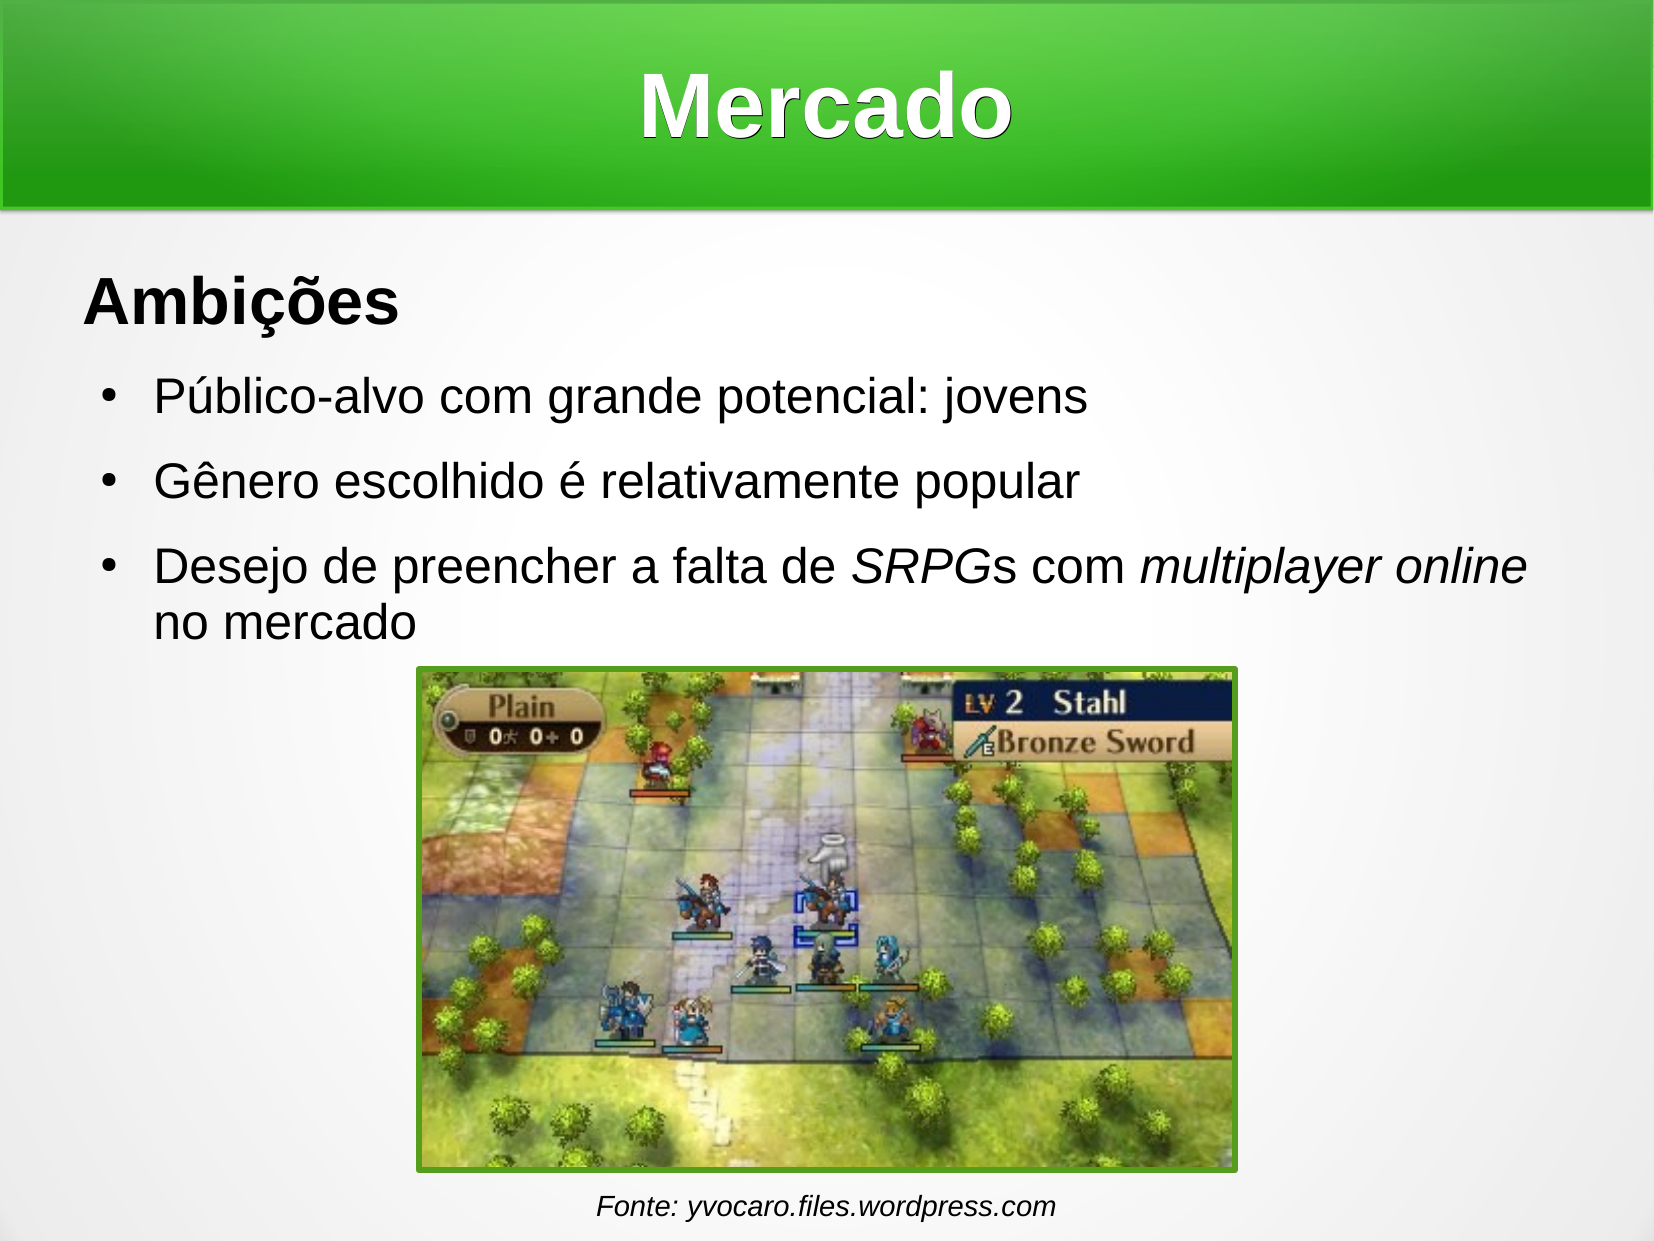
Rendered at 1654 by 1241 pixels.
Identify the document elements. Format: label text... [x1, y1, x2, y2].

list Ambições Público-alvo com grande potencial: jovens Gênero escolhido é relativamente popular Desejo de preencher a falta de SRPGs com multiplayer online no mercado [82, 263, 1571, 1141]
text_box Fonte: yvocaro.files.wordpress.com [581, 1182, 1073, 1231]
title Mercado [82, 35, 1571, 178]
picture [421, 672, 1232, 1168]
